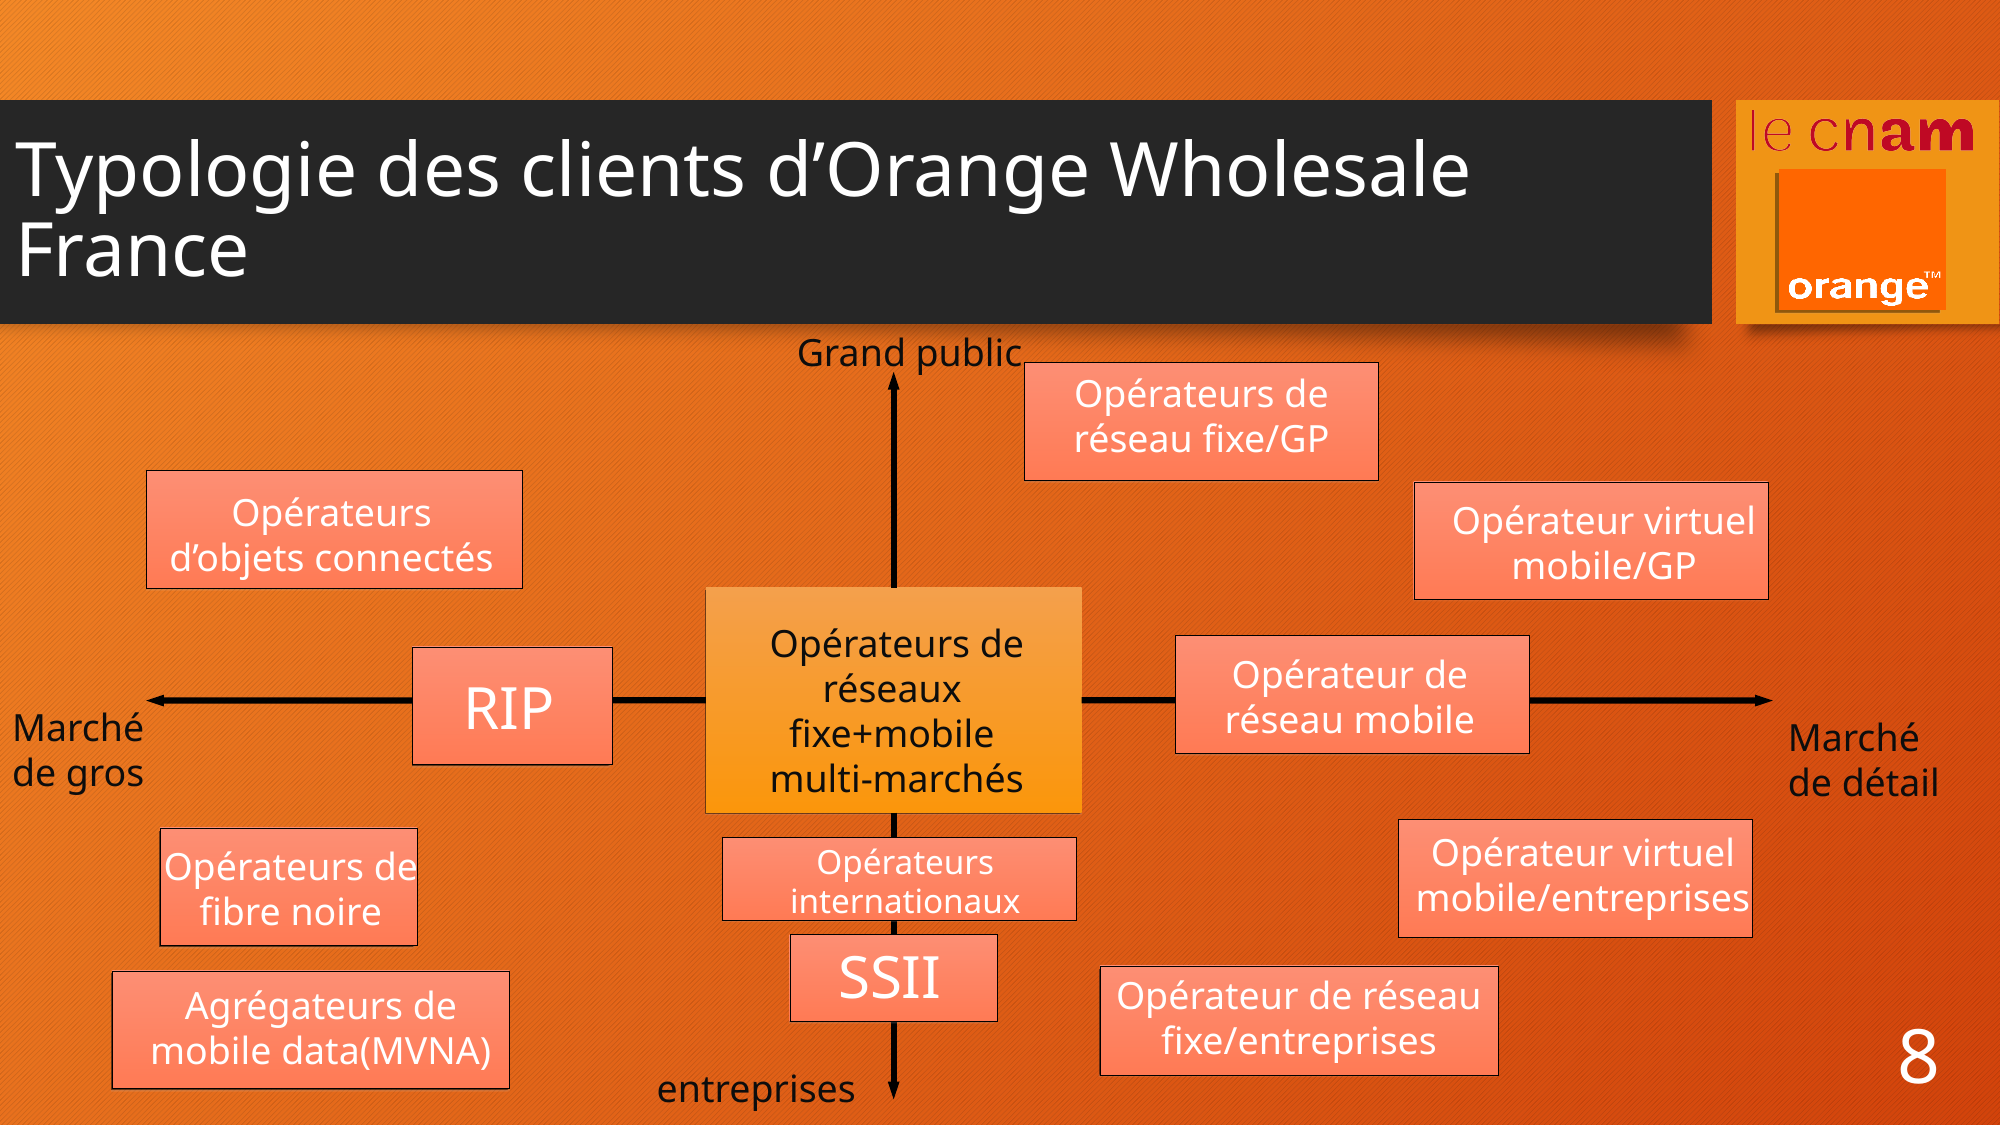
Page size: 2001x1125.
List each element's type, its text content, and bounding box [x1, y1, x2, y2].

picture [0, 324, 781, 376]
picture [1752, 110, 1973, 151]
text_box [412, 647, 612, 764]
text_box entreprises [641, 1057, 968, 1119]
text_box [112, 971, 509, 1088]
text_box [146, 470, 522, 588]
picture [1108, 323, 1713, 376]
text_box Opérateur virtuel mobile/GP [1427, 489, 1782, 596]
text_box Opérateurs de réseaux fixe+mobile multi-marchés [717, 612, 1077, 810]
title Typologie des clients d’Orange Wholesale France [0, 123, 1689, 301]
text_box Opérateur de réseau fixe/entreprises [1088, 964, 1511, 1071]
text_box Marché de détail [1772, 706, 1973, 813]
text_box [1025, 469, 1379, 480]
text_box Opérateurs de fibre noire [116, 835, 466, 942]
text_box [706, 588, 1082, 813]
text_box Opérateur virtuel mobile/entreprises [1398, 821, 1768, 928]
text_box Agrégateurs de mobile data(MVNA) [132, 974, 510, 1081]
text_box Opérateurs internationaux [719, 833, 1092, 930]
text_box [1100, 1071, 1498, 1075]
text_box <numéro> [1882, 970, 2000, 1125]
text_box [1399, 928, 1753, 937]
text_box Marché de gros [0, 696, 197, 803]
text_box [1175, 635, 1529, 753]
text_box [790, 934, 997, 1021]
text_box Opérateurs d’objets connectés [145, 481, 518, 588]
text_box Opérateur de réseau mobile [1175, 643, 1525, 750]
text_box Opérateurs de réseau fixe/GP [1024, 362, 1379, 469]
picture [1736, 323, 2000, 348]
text_box SSII [792, 933, 988, 1019]
text_box RIP [412, 663, 607, 750]
picture [1779, 169, 1946, 310]
text_box [160, 828, 417, 835]
text_box [1414, 482, 1768, 599]
text_box Grand public [781, 321, 1108, 382]
